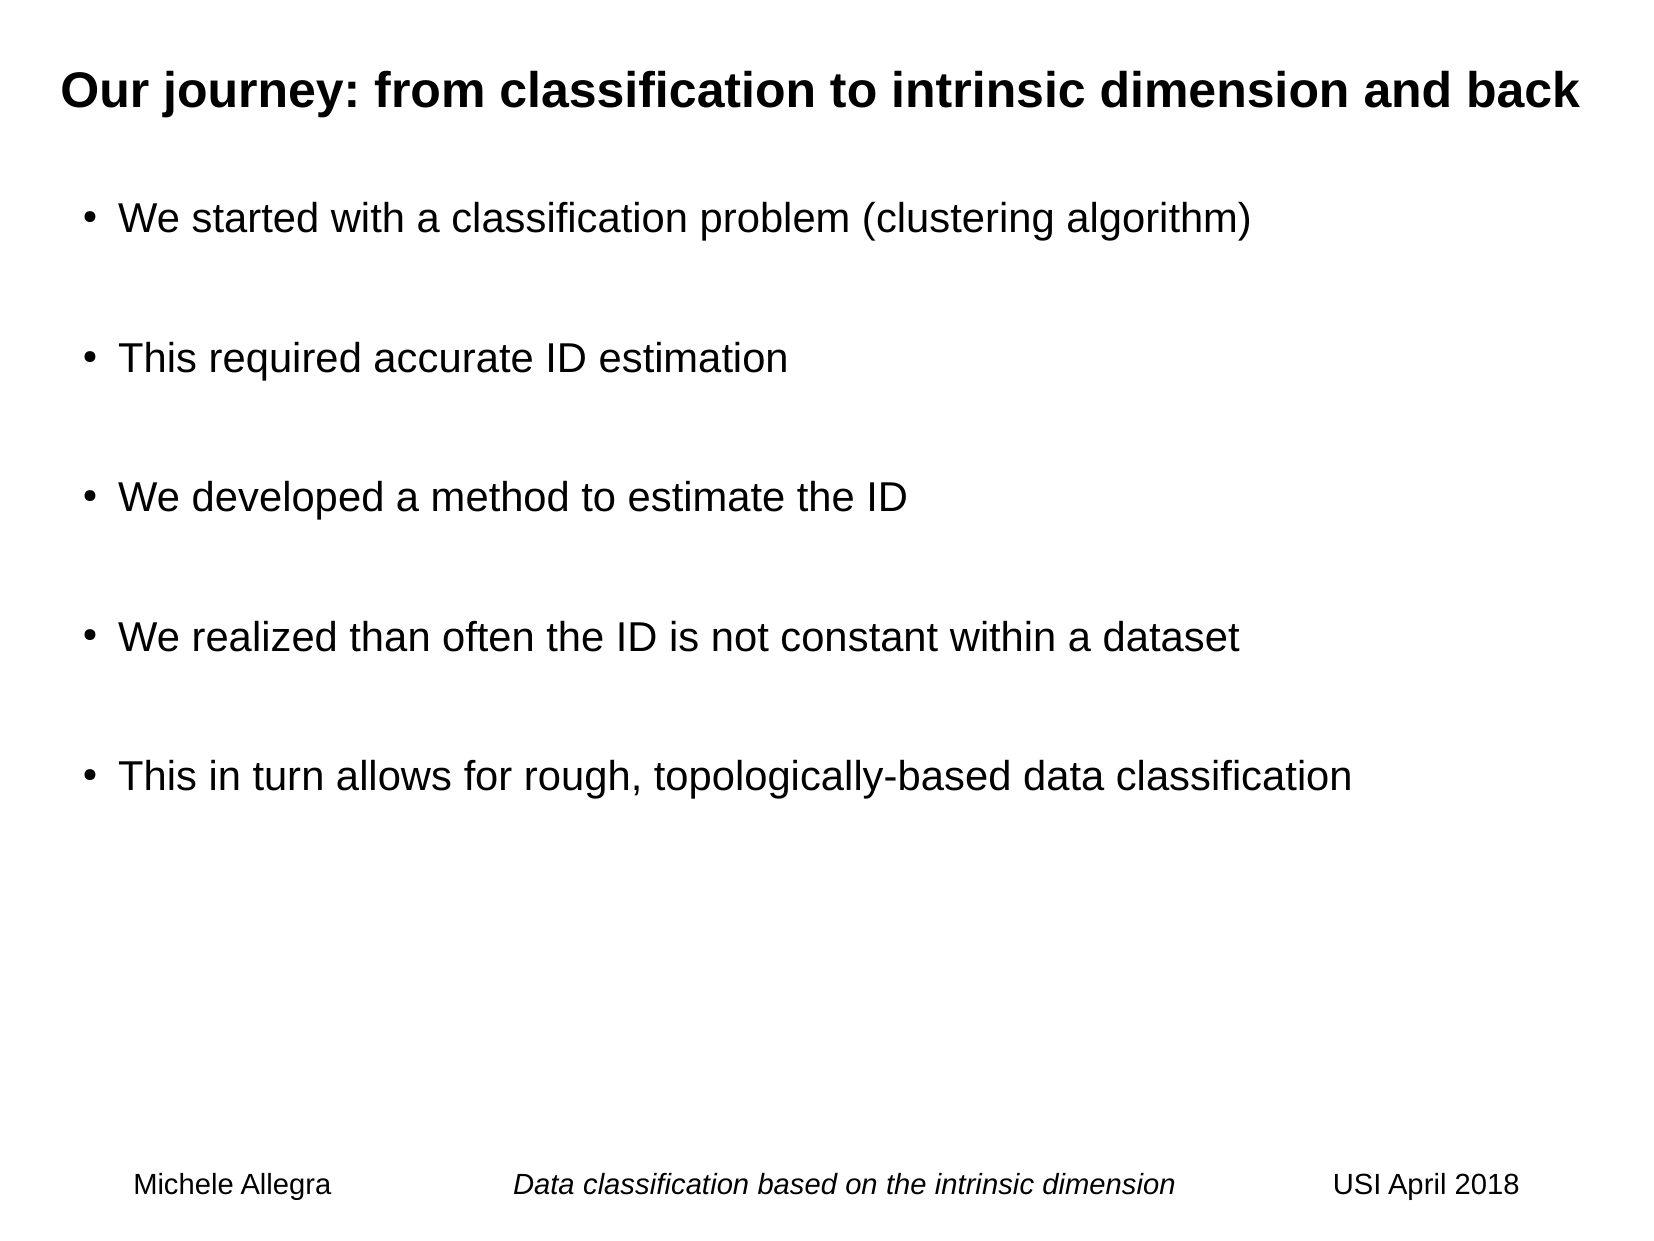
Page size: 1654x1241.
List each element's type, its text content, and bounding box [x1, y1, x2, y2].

title Michele Allegra Data classification based on the intrinsic dimension USI April 2018 [82, 1147, 1571, 1223]
title Our journey: from classification to intrinsic dimension and back [0, 14, 1642, 165]
text_box We started with a classification problem (clustering algorithm) This required accurate ID estimation We developed a method to estimate the ID We realized than often the ID is not constant within a dataset This in turn allows for rough, topologically-based data classification [82, 180, 1571, 1093]
